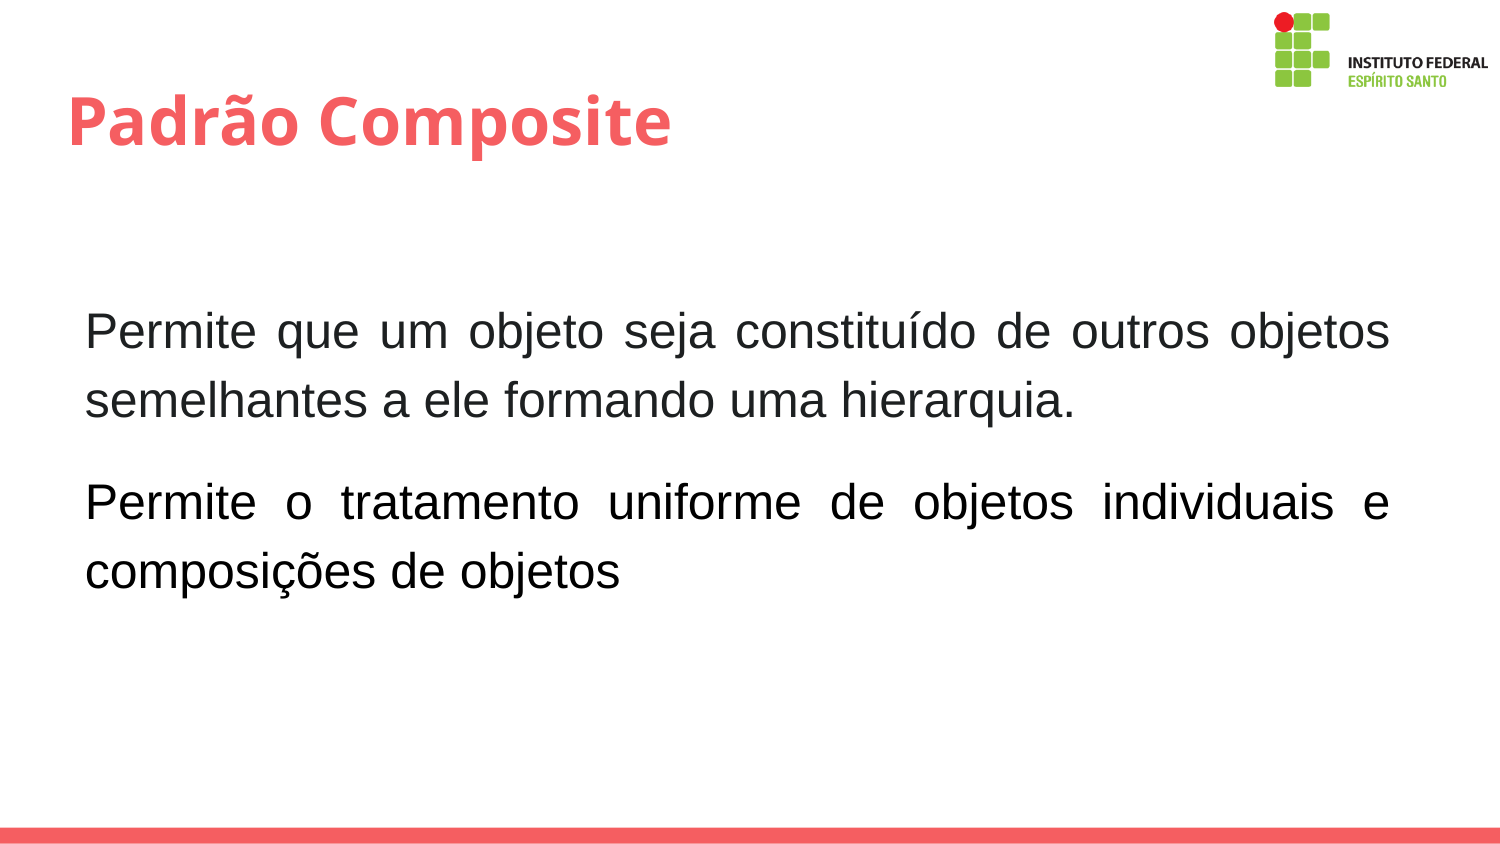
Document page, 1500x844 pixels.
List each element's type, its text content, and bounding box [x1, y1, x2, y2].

picture [1274, 12, 1488, 87]
title Padrão Composite [51, 64, 1449, 167]
text_box Permite que um objeto seja constituído de outros objetos semelhantes a ele formando uma hierarquia. Permite o tratamento uniforme de objetos individuais e composições de objetos [69, 274, 1407, 649]
list [40, 240, 936, 603]
